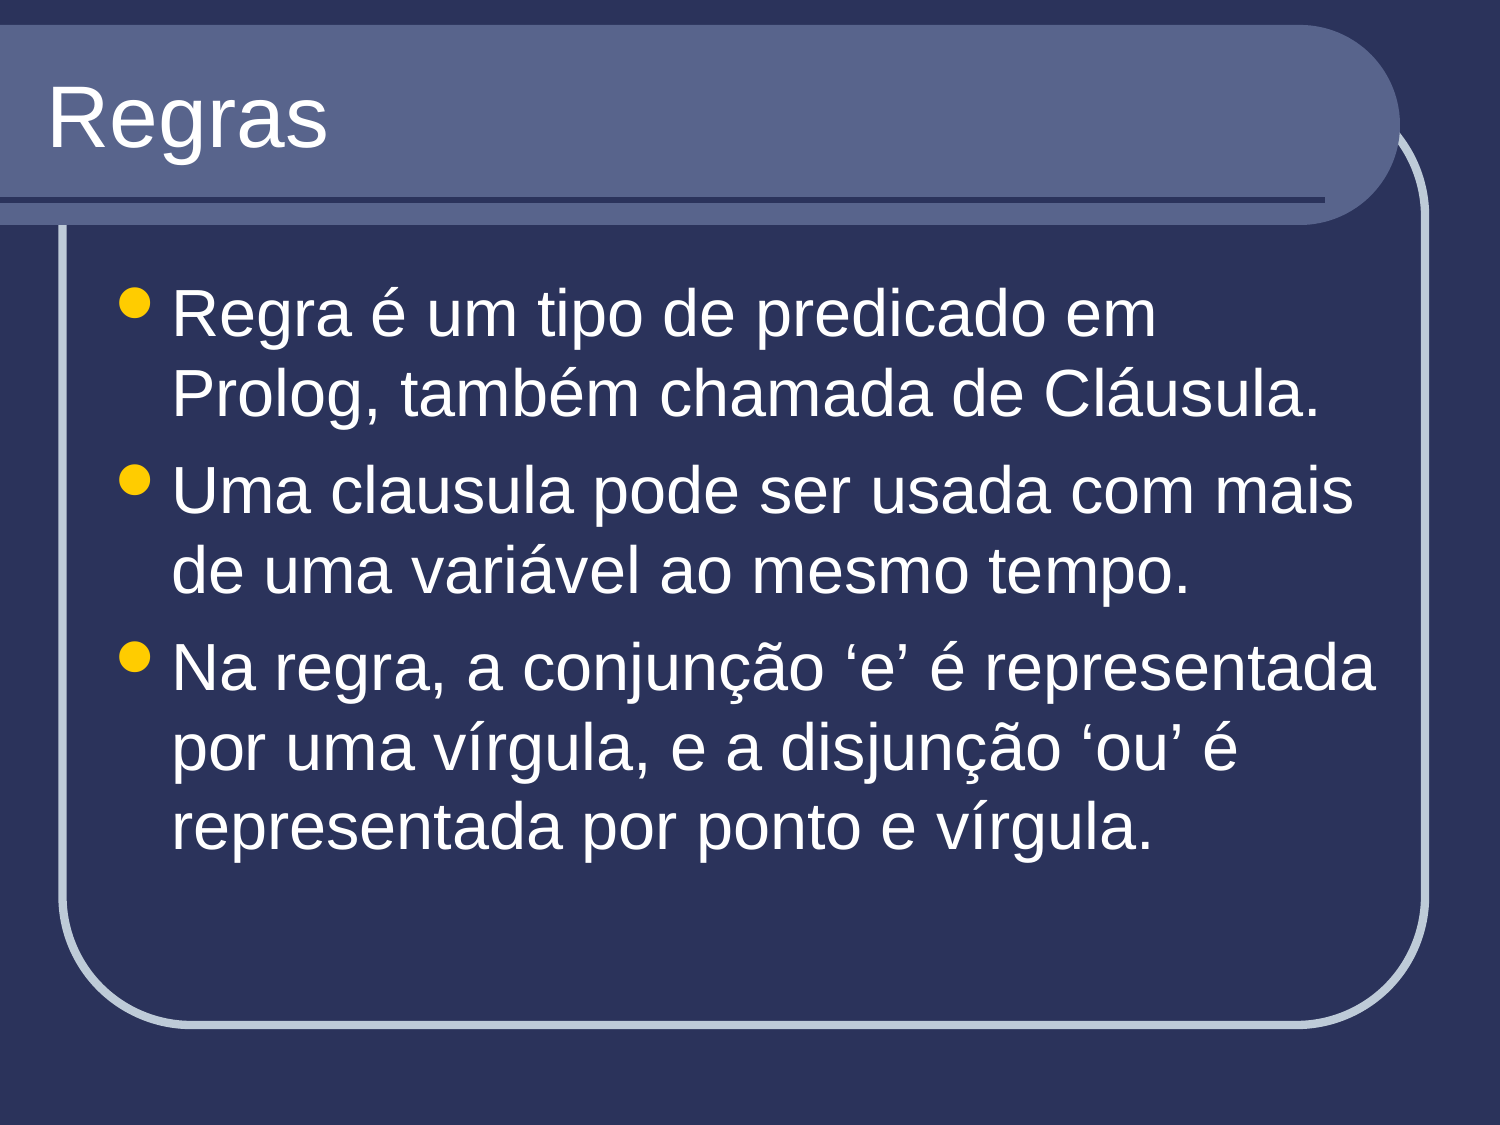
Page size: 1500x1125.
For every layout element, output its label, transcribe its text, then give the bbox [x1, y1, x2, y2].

title Regras [31, 37, 1347, 188]
list Regra é um tipo de predicado em Prolog, também chamada de Cláusula. Uma clausula pode ser usada com mais de uma variável ao mesmo tempo. Na regra, a conjunção ‘e’ é representada por uma vírgula, e a disjunção ‘ou’ é representada por ponto e vírgula. [99, 262, 1401, 988]
